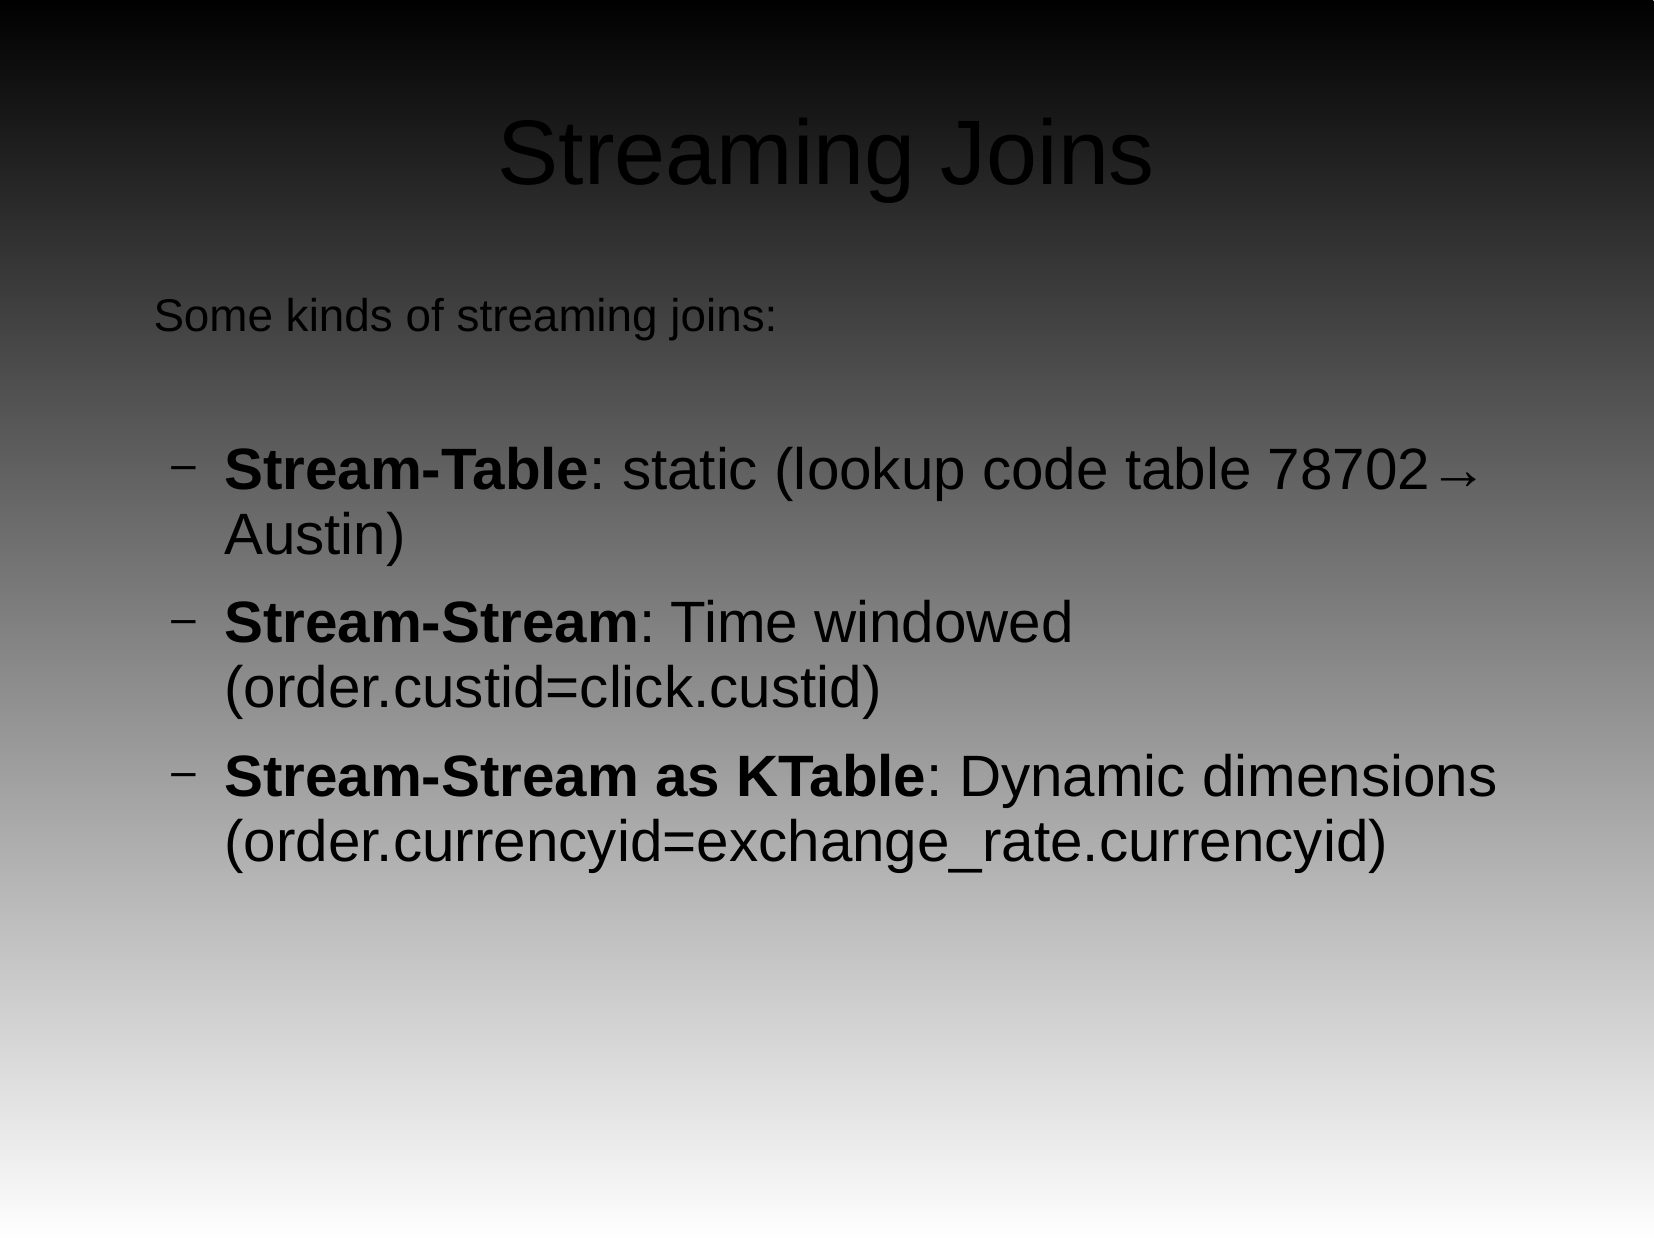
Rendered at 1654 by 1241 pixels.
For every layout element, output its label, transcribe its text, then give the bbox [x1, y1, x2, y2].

title Streaming Joins [82, 49, 1571, 257]
list Some kinds of streaming joins: Stream-Table: static (lookup code table 78702→ Austin) Stream-Stream: Time windowed (order.custid=click.custid) Stream-Stream as KTable: Dynamic dimensions (order.currencyid=exchange_rate.currencyid) [82, 290, 1571, 1010]
